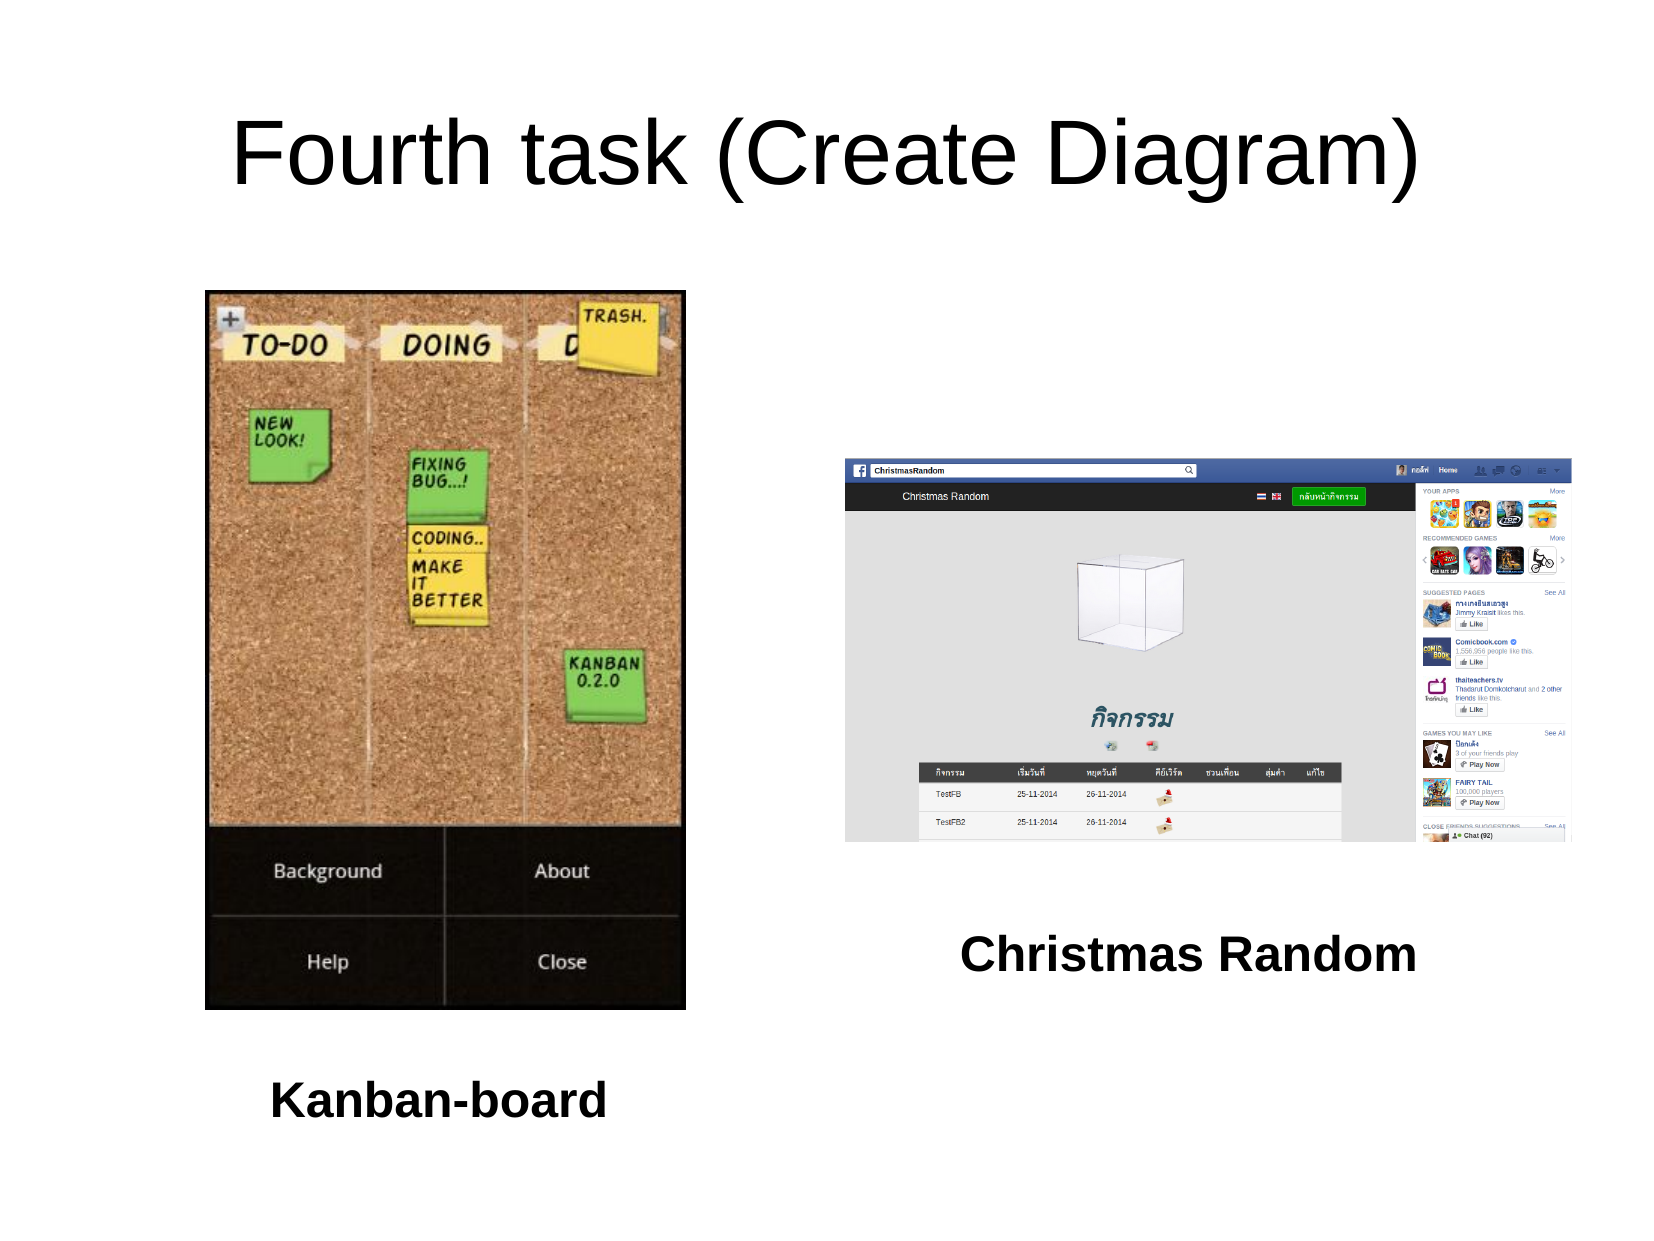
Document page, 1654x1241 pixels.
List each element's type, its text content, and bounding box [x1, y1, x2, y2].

picture [205, 290, 686, 1010]
text_box Kanban-board [255, 1065, 860, 1137]
text_box Christmas Random [945, 918, 1550, 991]
picture [845, 458, 1572, 842]
title Fourth task (Create Diagram) [82, 49, 1571, 257]
